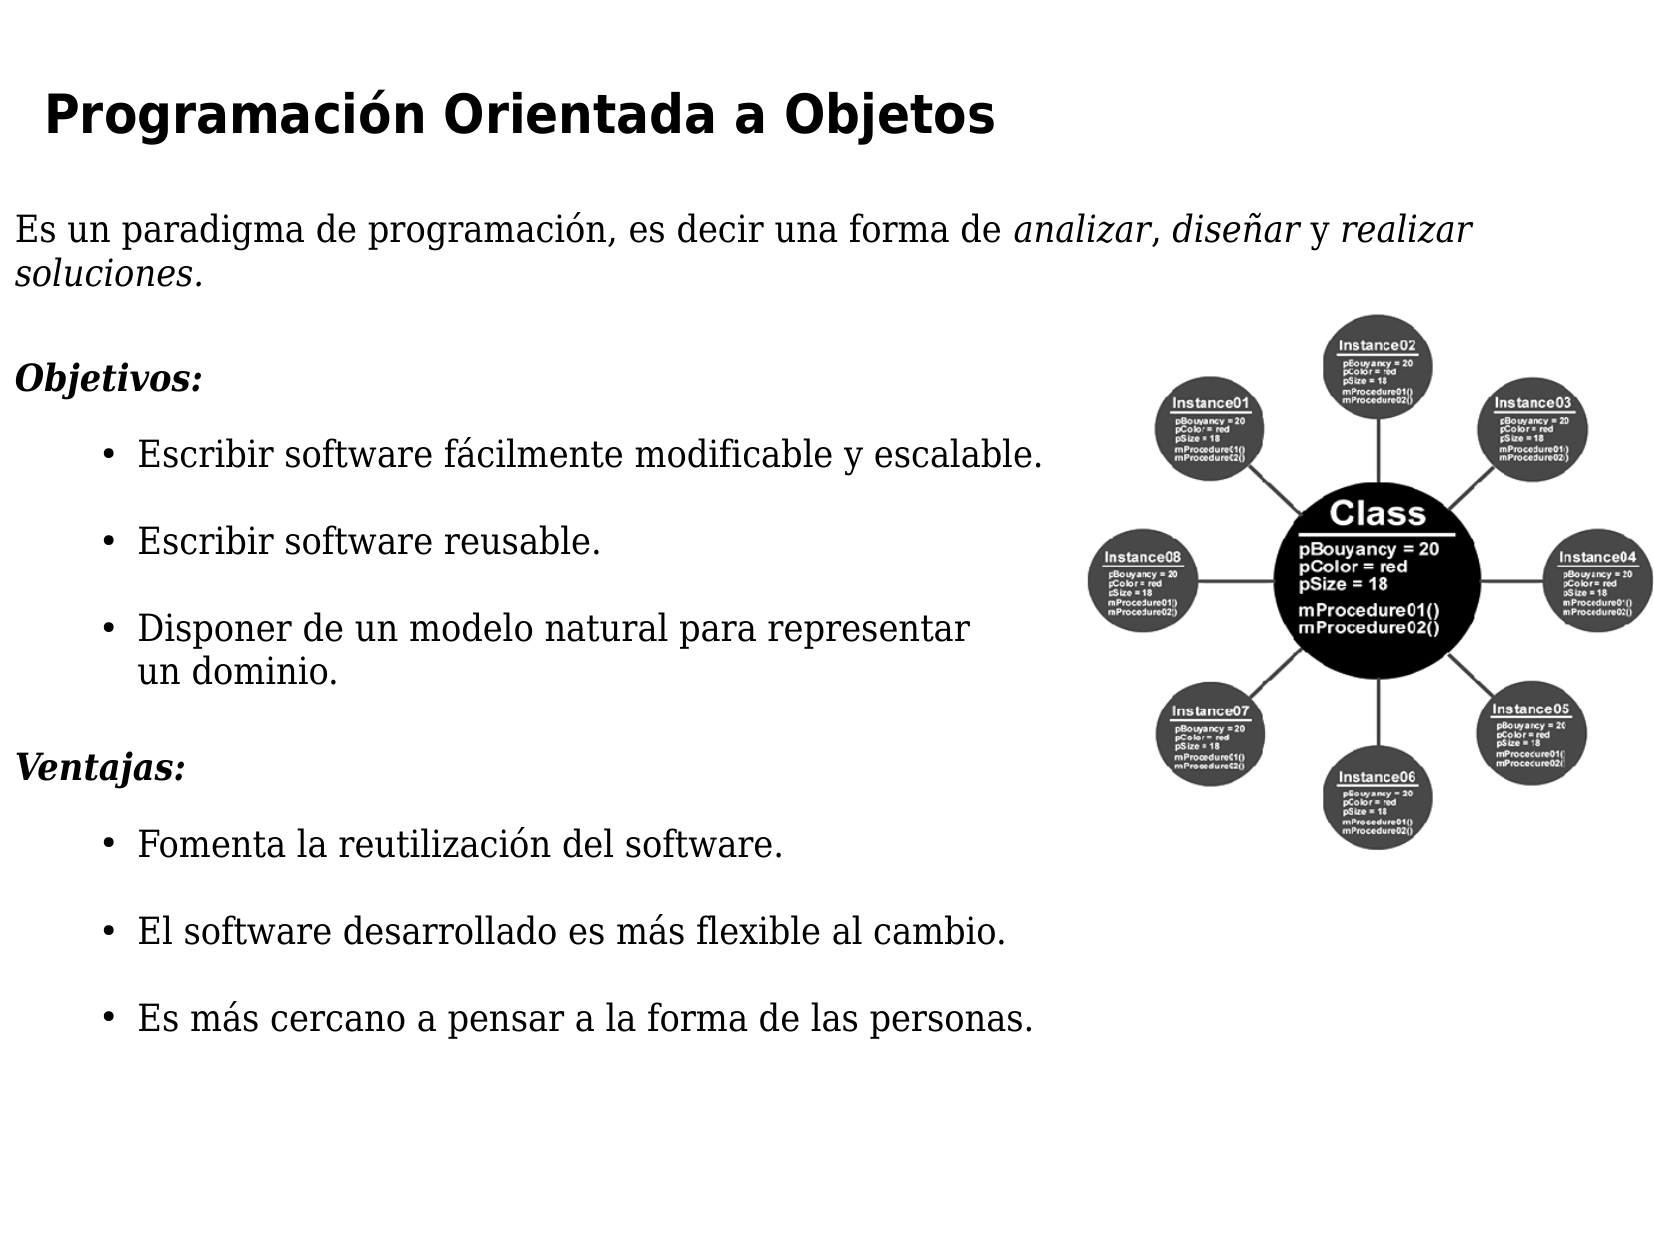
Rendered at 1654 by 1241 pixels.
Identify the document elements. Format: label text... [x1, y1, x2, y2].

text_box Programación Orientada a Objetos [29, 75, 1625, 154]
text_box Fomenta la reutilización del software. El software desarrollado es más flexible al cambio. Es más cercano a pensar a la forma de las personas. [16, 814, 1182, 1123]
text_box Objetivos: [0, 348, 237, 408]
text_box Es un paradigma de programación, es decir una forma de analizar, diseñar y realizar soluciones. [0, 200, 1654, 303]
text_box Escribir software fácilmente modificable y escalable. Escribir software reusable. Disponer de un modelo natural para representar un dominio. [16, 425, 1182, 733]
text_box Ventajas: [0, 738, 207, 798]
picture [1082, 310, 1654, 851]
